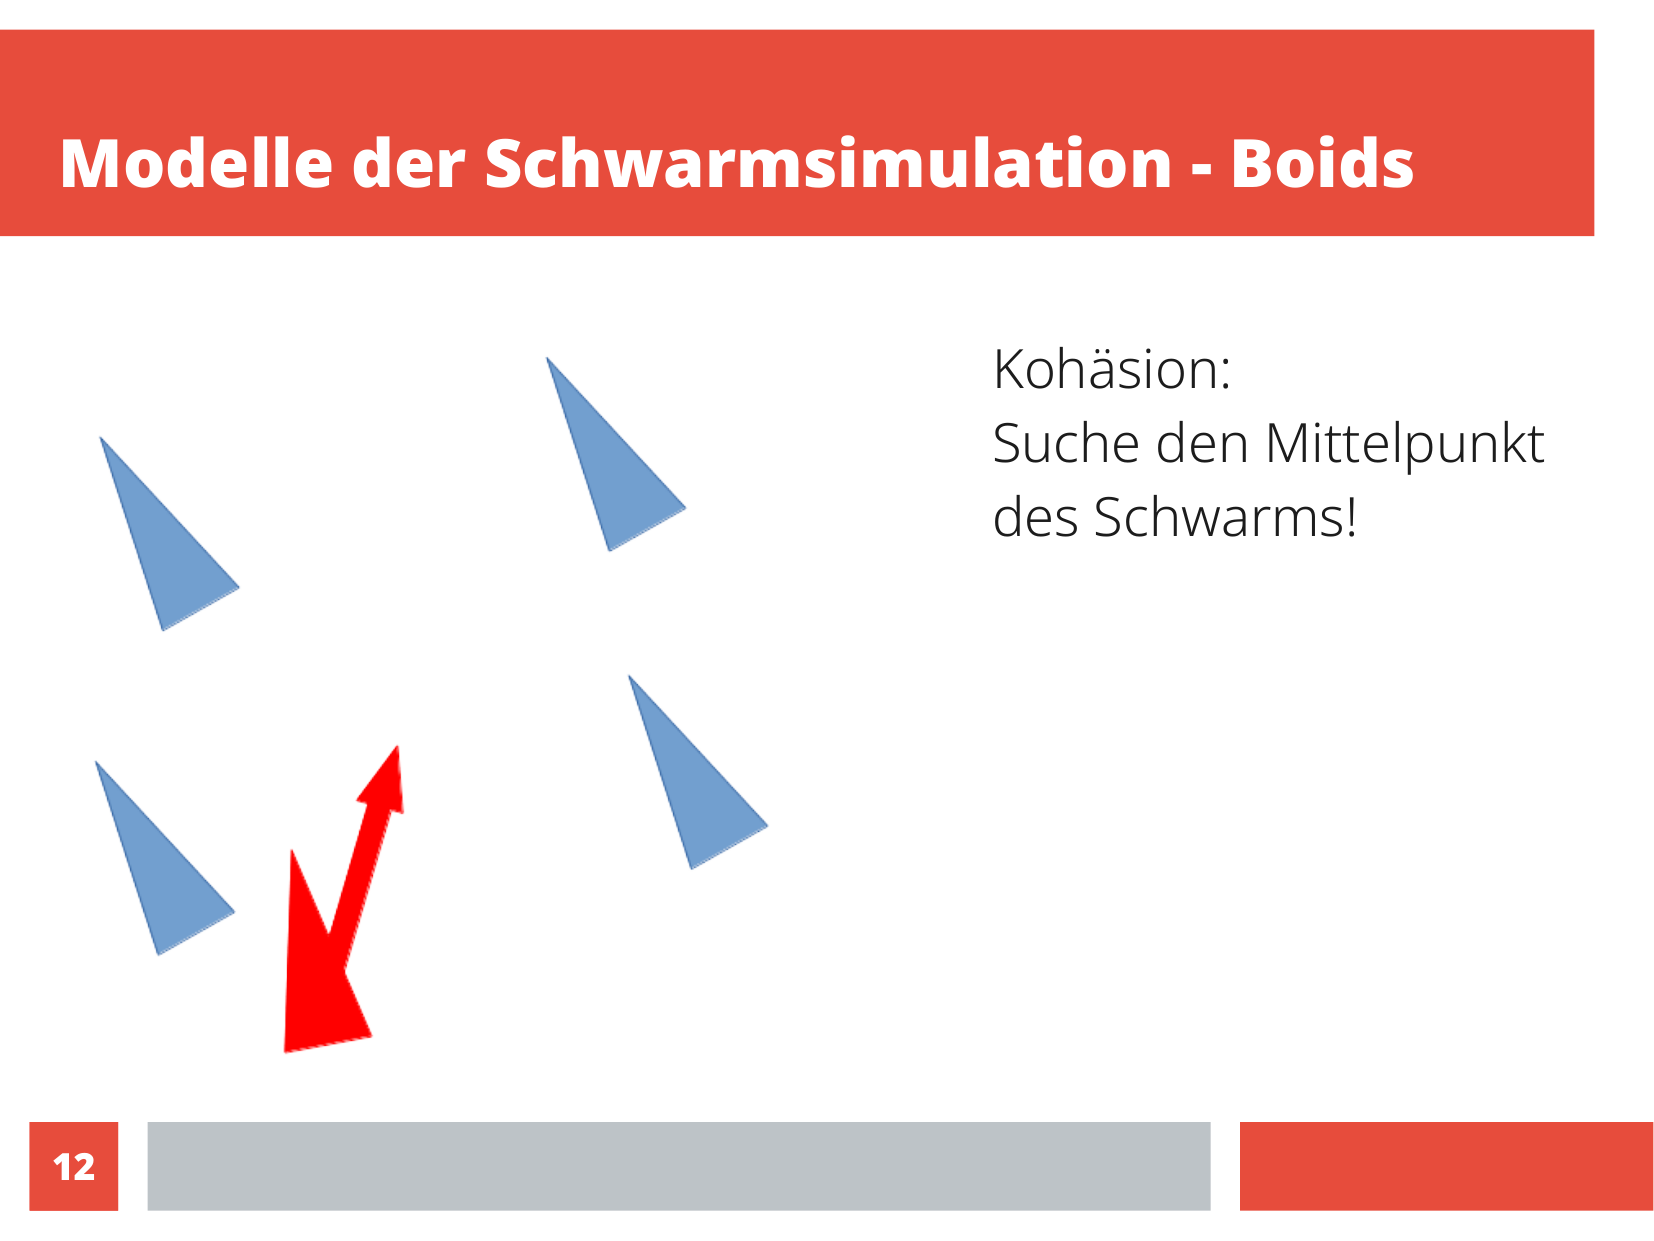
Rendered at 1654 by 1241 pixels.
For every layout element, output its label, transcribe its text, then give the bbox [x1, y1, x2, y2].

title Modelle der Schwarmsimulation - Boids [59, 59, 1595, 207]
text_box Kohäsion: Suche den Mittelpunkt des Schwarms! [992, 330, 1577, 975]
picture [58, 341, 794, 1077]
